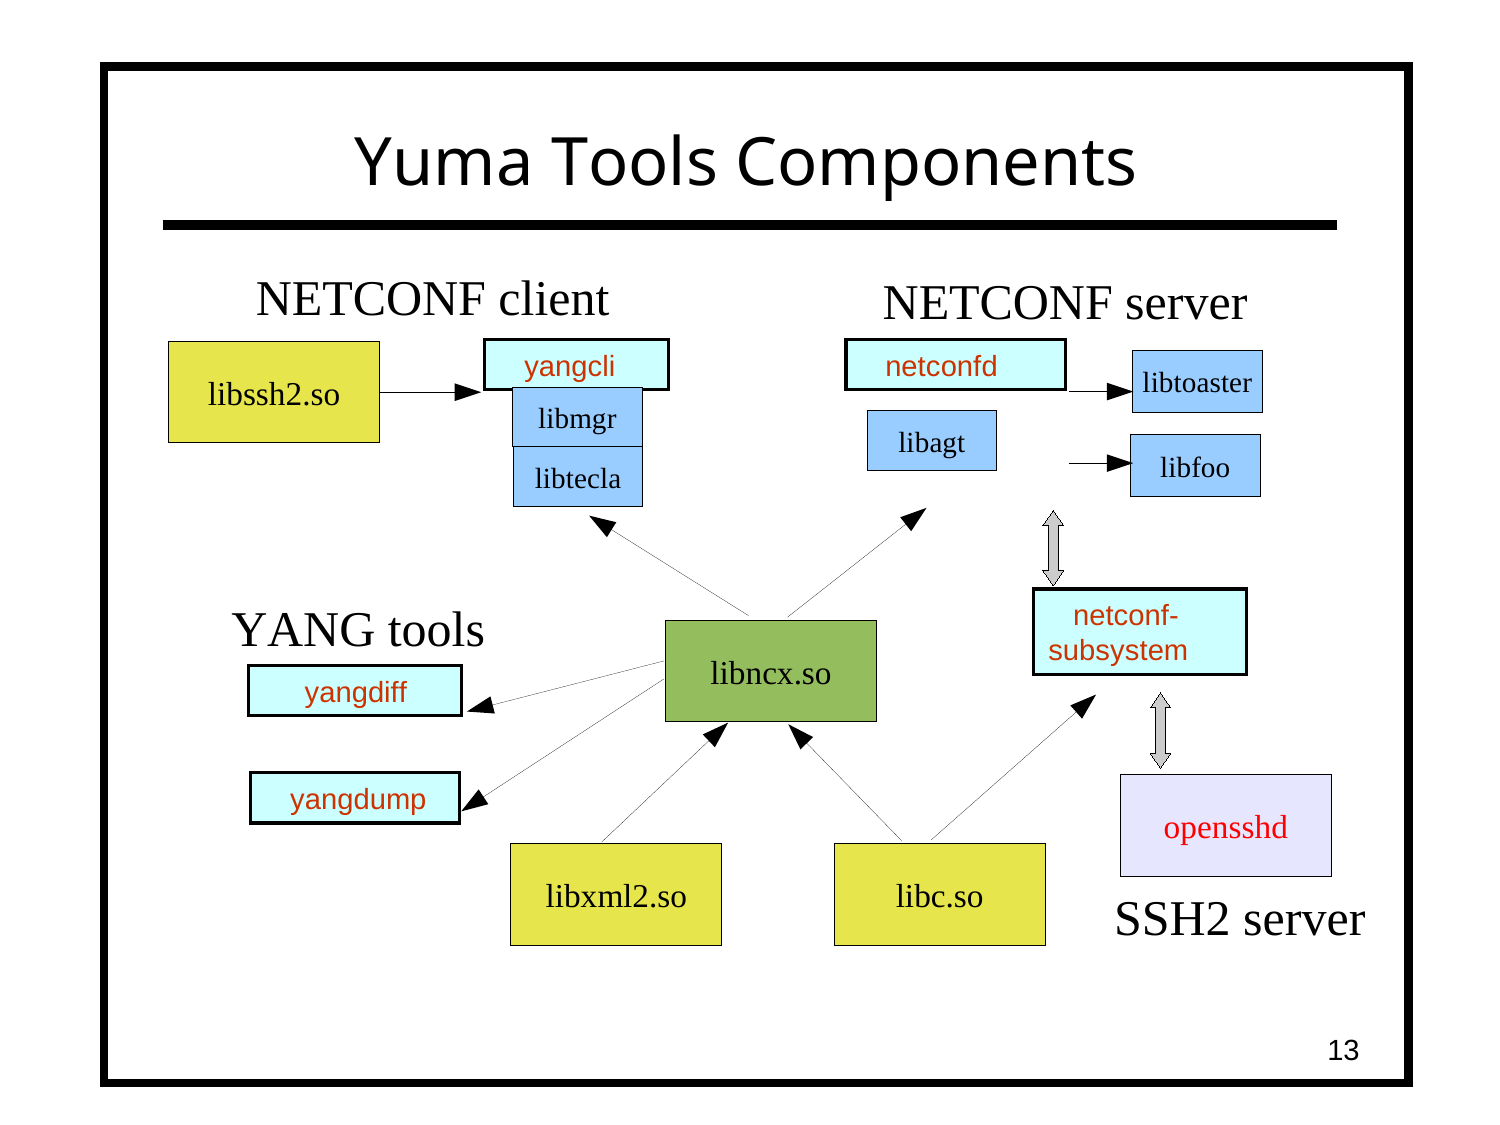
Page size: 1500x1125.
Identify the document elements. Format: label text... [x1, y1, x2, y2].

text_box [1042, 510, 1064, 586]
text_box NETCONF client [241, 258, 625, 329]
text_box yangdump [250, 772, 460, 824]
title Yuma Tools Components [162, 59, 1332, 213]
text_box SSH2 server [1099, 877, 1381, 948]
text_box YANG tools [216, 589, 501, 660]
text_box libagt [867, 410, 997, 471]
text_box NETCONF server [867, 261, 1263, 332]
text_box libc.so [834, 843, 1046, 946]
text_box libfoo [1130, 434, 1261, 497]
text_box opensshd [1120, 774, 1332, 877]
text_box libncx.so [665, 620, 877, 722]
text_box netconfd [845, 339, 1066, 390]
text_box yangcli [484, 339, 669, 390]
text_box libtecla [513, 446, 643, 507]
text_box libtoaster [1132, 350, 1263, 413]
text_box [1150, 692, 1171, 769]
text_box libxml2.so [510, 843, 722, 946]
text_box yangdiff [248, 665, 462, 716]
text_box libmgr [512, 387, 643, 447]
text_box netconf-subsystem [1033, 589, 1247, 675]
text_box libssh2.so [168, 341, 380, 443]
